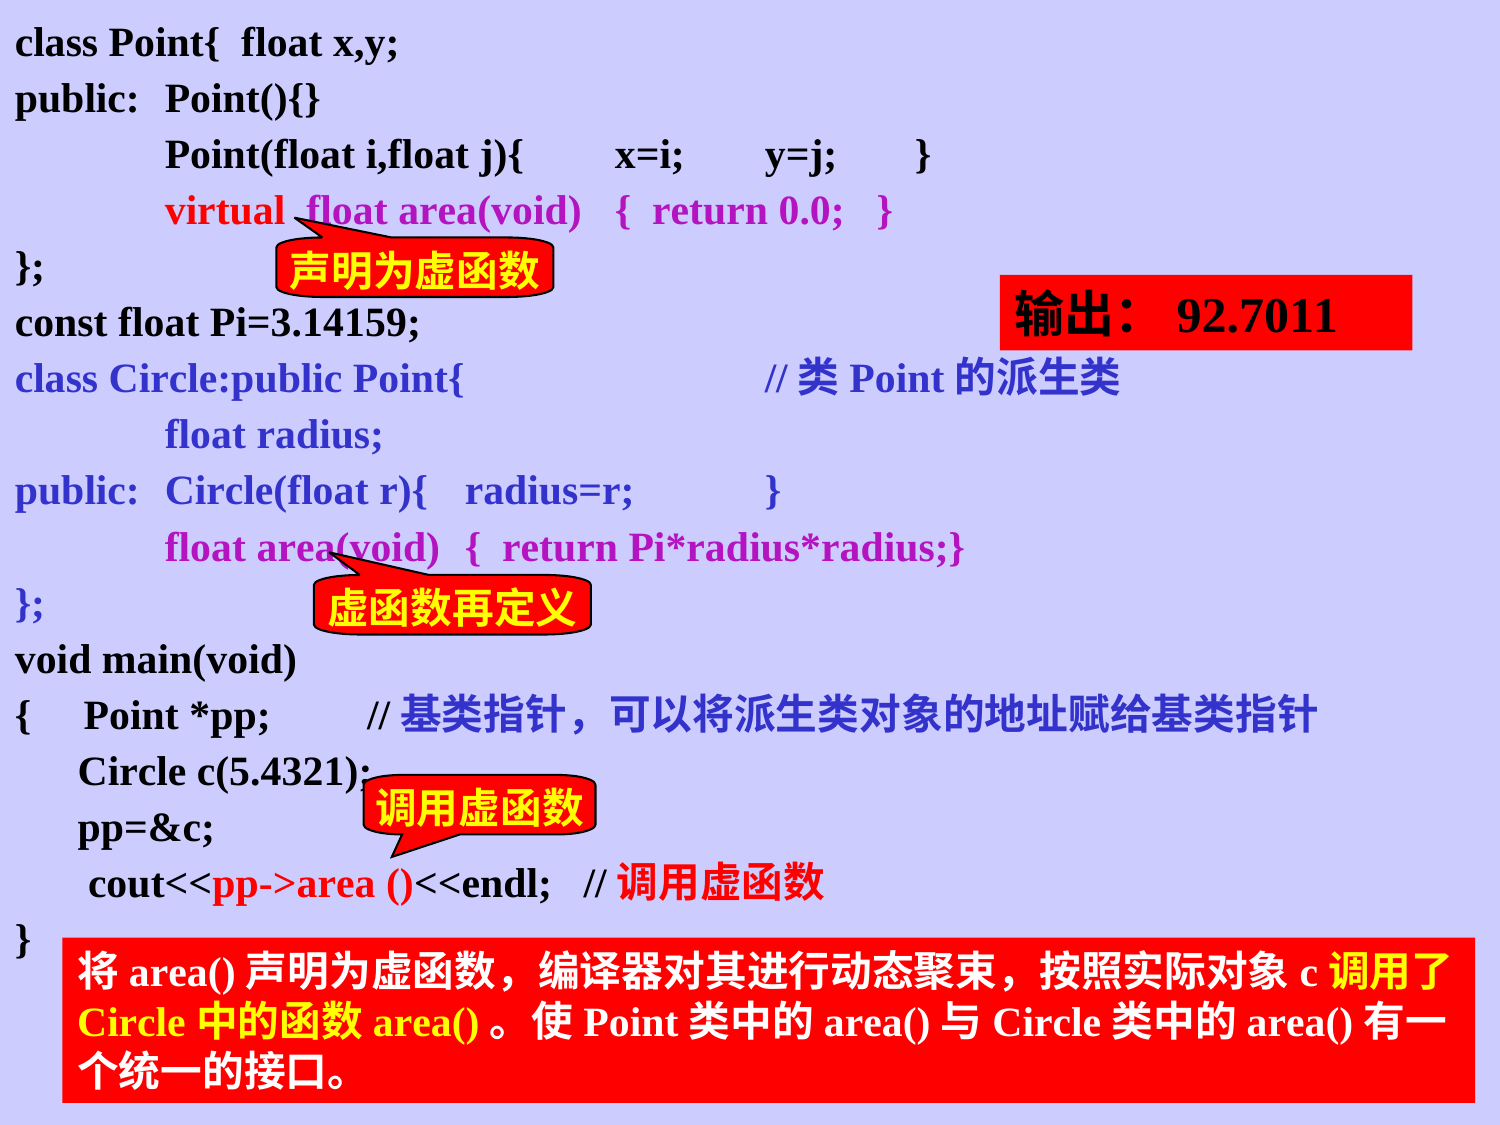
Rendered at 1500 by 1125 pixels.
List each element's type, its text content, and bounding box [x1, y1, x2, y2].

text_box 输出：92.7011 [999, 274, 1413, 351]
text_box 声明为虚函数 [276, 217, 554, 297]
text_box 将area()声明为虚函数，编译器对其进行动态聚束，按照实际对象c调用了Circle中的函数area()。使Point类中的area()与Circle类中的area()有一个统一的接口。 [62, 937, 1476, 1103]
text_box 调用虚函数 [363, 774, 596, 857]
text_box 虚函数再定义 [313, 552, 591, 635]
text_box class Point{ float x,y; public: Point(){} Point(float i,float j){ x=i; y=j; } virtual float area(void) { return 0.0; } }; const float Pi=3.14159; class Circle:public Point{ //类Point的派生类 float radius; public: Circle(float r){ radius=r; } float area(void) { return Pi*radius*radius;} }; void main(void) { Point *pp; //基类指针，可以将派生类对象的地址赋给基类指针 Circle c(5.4321); pp=&c; cout<<pp->area ()<<endl; //调用虚函数 } [0, 24, 1450, 968]
